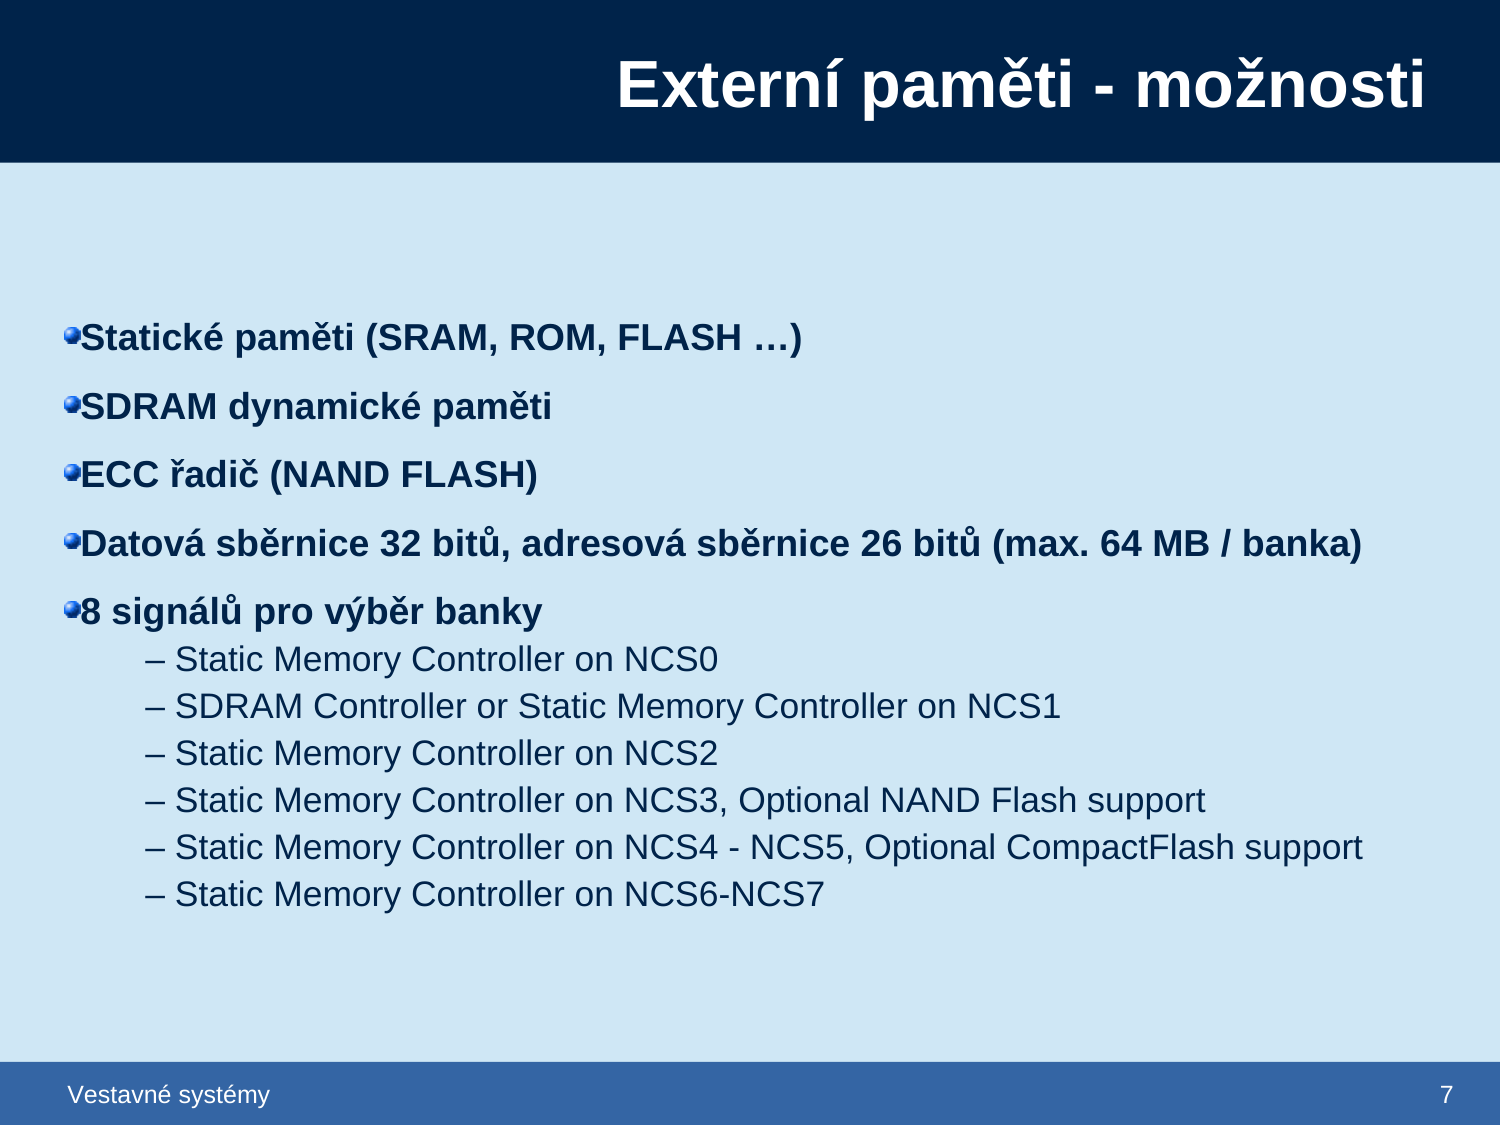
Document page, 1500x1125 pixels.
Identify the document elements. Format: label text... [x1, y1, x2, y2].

list Statické paměti (SRAM, ROM, FLASH …) SDRAM dynamické paměti ECC řadič (NAND FLASH) Datová sběrnice 32 bitů, adresová sběrnice 26 bitů (max. 64 MB / banka) 8 signálů pro výběr banky – Static Memory Controller on NCS0 – SDRAM Controller or Static Memory Controller on NCS1 – Static Memory Controller on NCS2 – Static Memory Controller on NCS3, Optional NAND Flash support – Static Memory Controller on NCS4 - NCS5, Optional CompactFlash support – Static Memory Controller on NCS6-NCS7 [50, 187, 1450, 1040]
title Externí paměti - možnosti [47, 0, 1443, 164]
